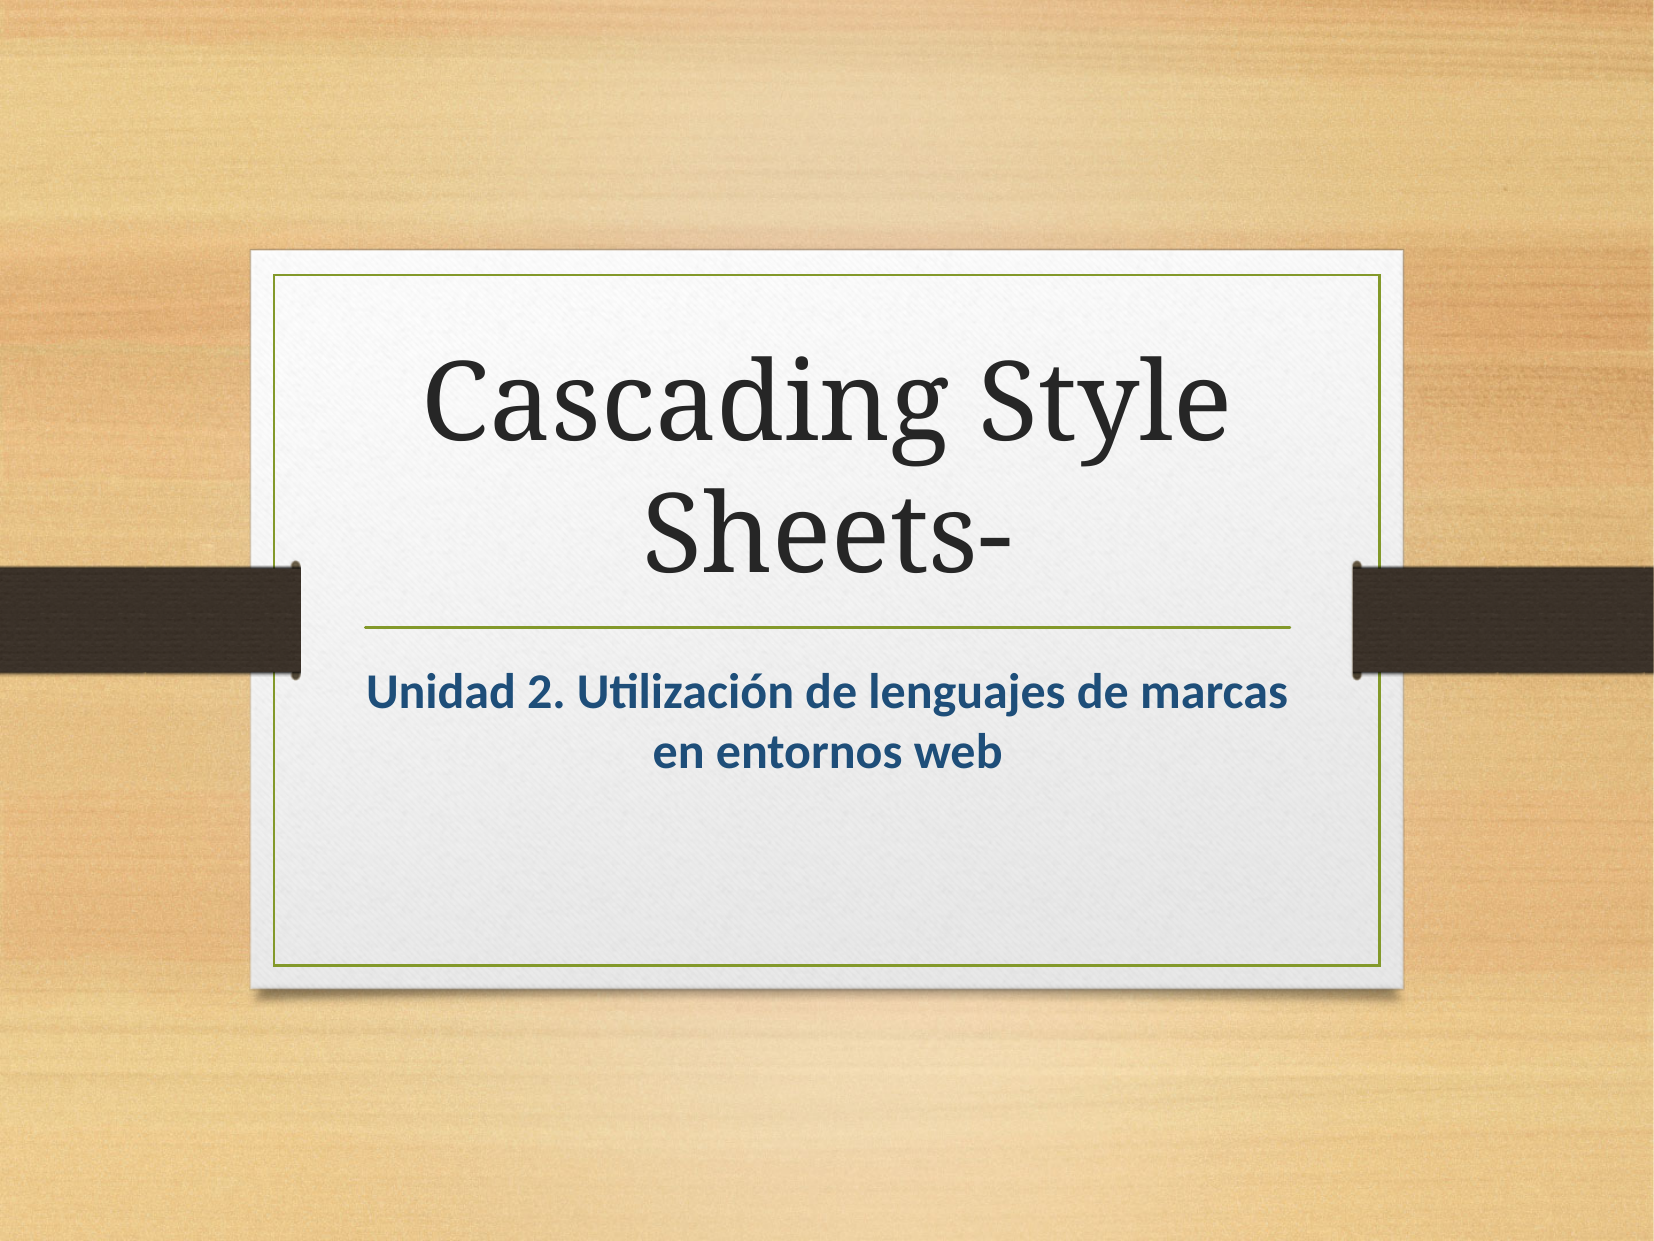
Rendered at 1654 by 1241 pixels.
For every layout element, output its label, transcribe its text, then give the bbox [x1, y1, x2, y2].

title Cascading Style Sheets- [347, 319, 1308, 602]
subtitle Unidad 2. Utilización de lenguajes de marcas en entornos web [347, 650, 1308, 900]
